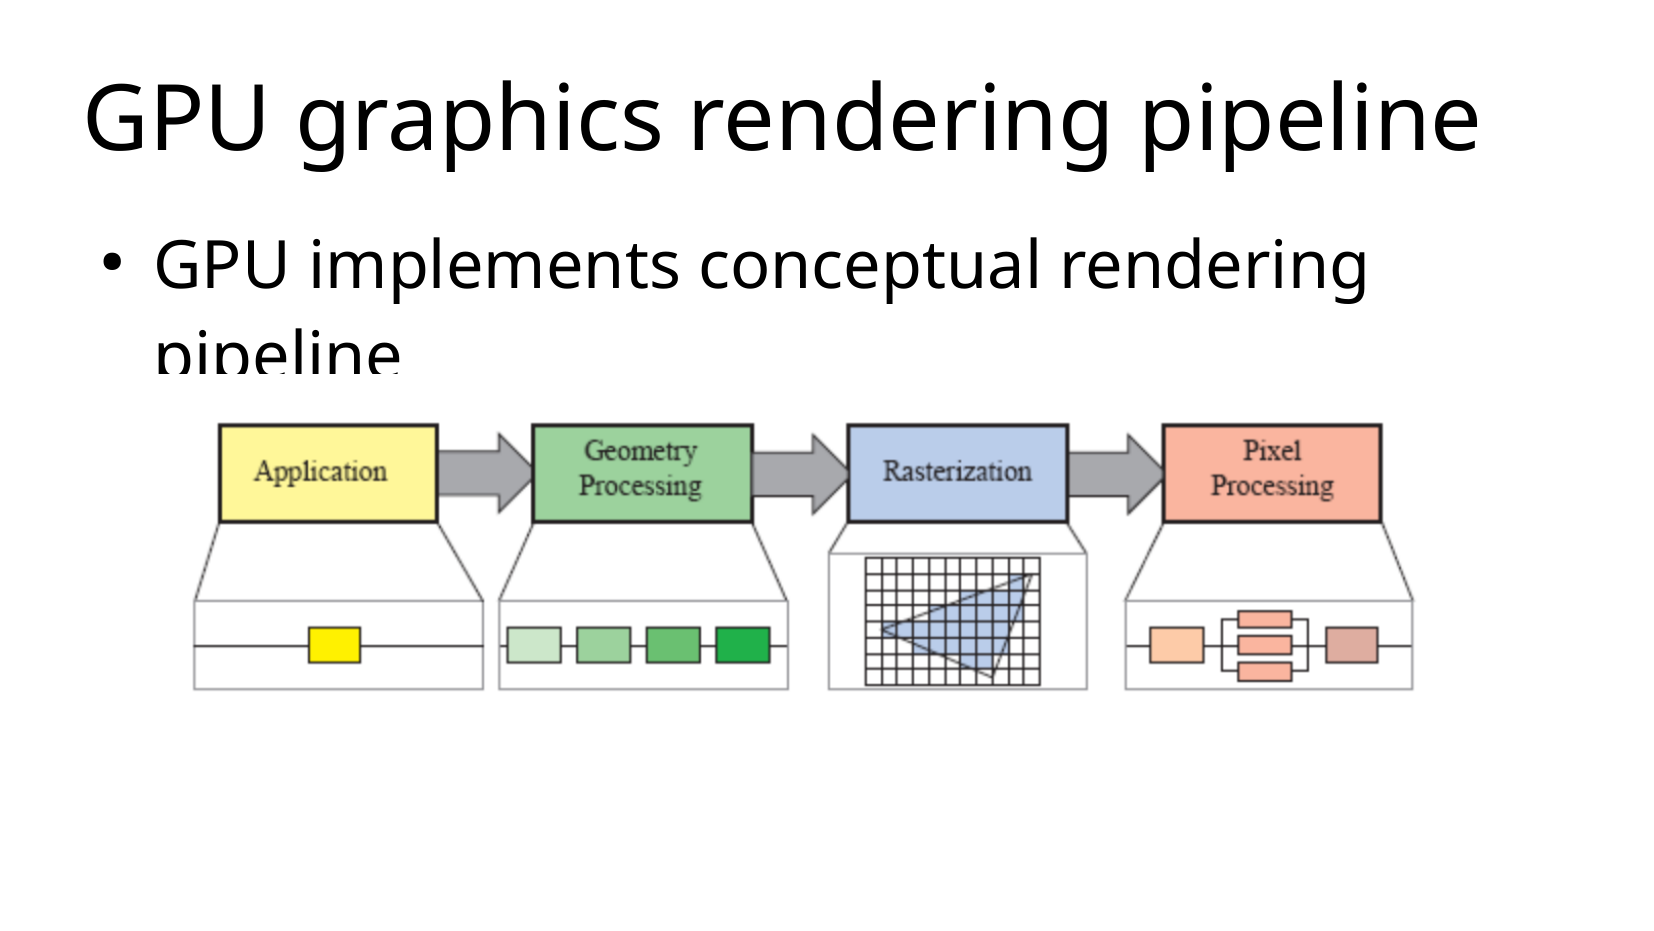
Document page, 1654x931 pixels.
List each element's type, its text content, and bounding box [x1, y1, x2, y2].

title GPU graphics rendering pipeline [82, 12, 1571, 217]
picture [135, 374, 1486, 718]
list GPU implements conceptual rendering pipeline [82, 217, 1571, 758]
